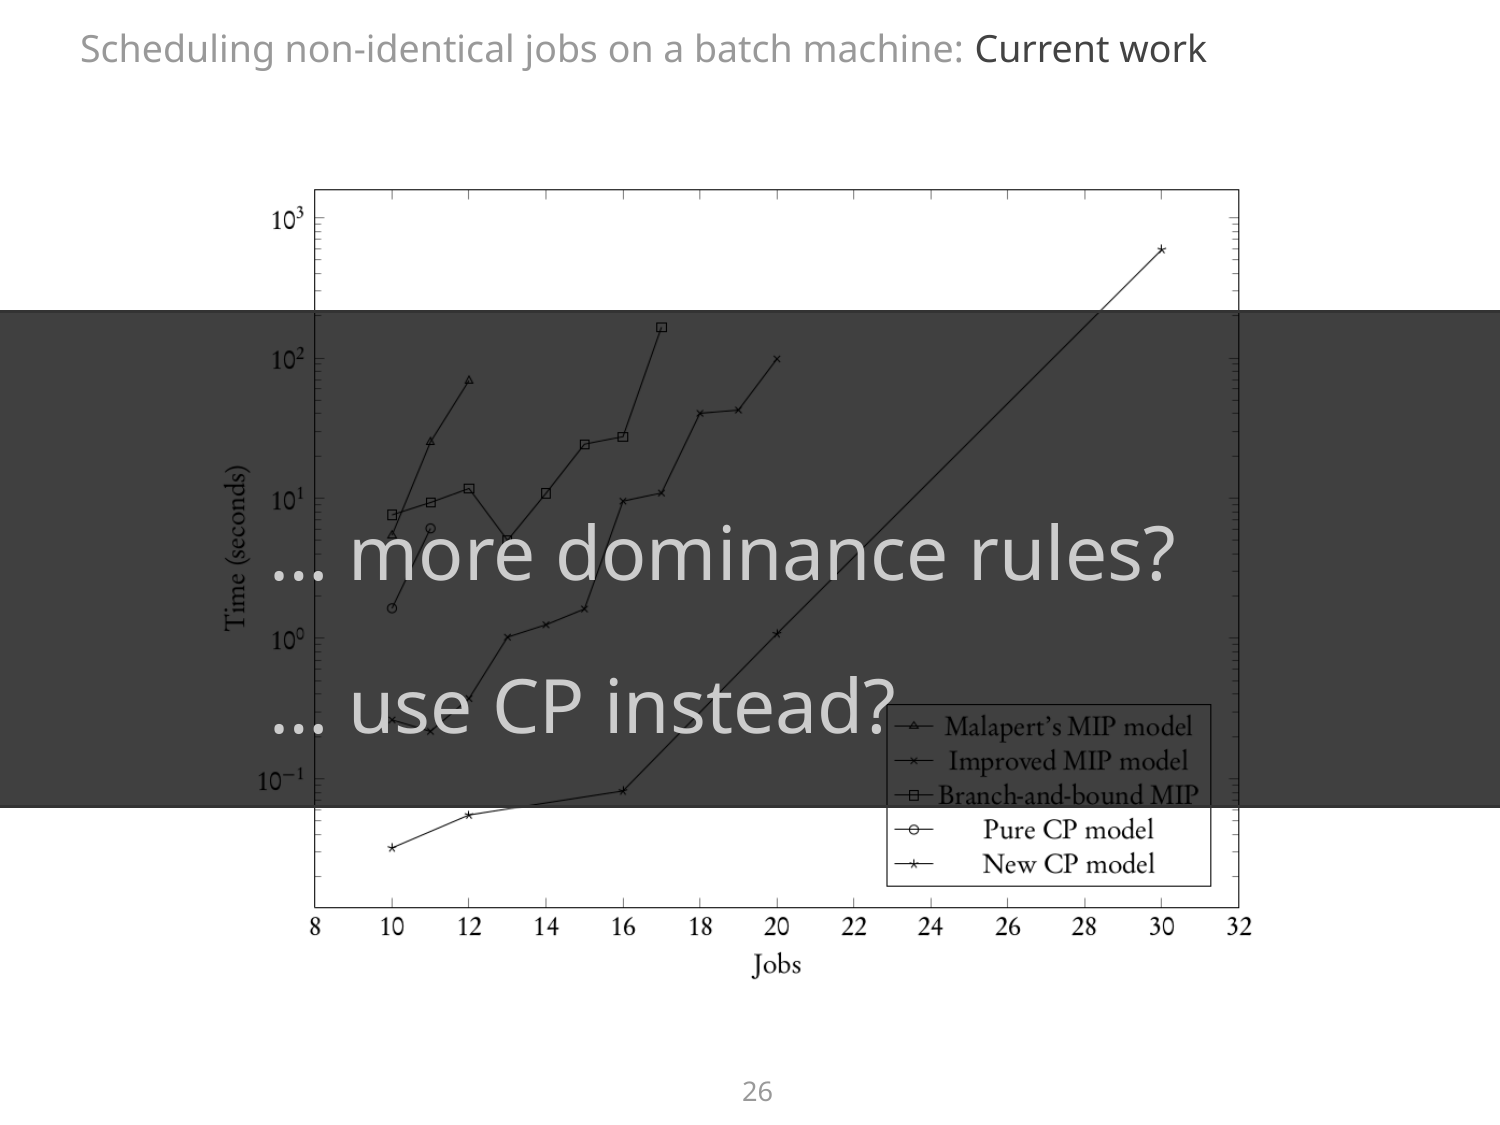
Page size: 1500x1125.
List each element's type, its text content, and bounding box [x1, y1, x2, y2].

title Scheduling non-identical jobs on a batch machine: Current work [27, 13, 1399, 85]
text_box [0, 311, 1500, 807]
text_box … more dominance rules? … use CP instead? [255, 441, 1396, 676]
picture [184, 157, 1291, 311]
picture [184, 807, 1291, 1006]
